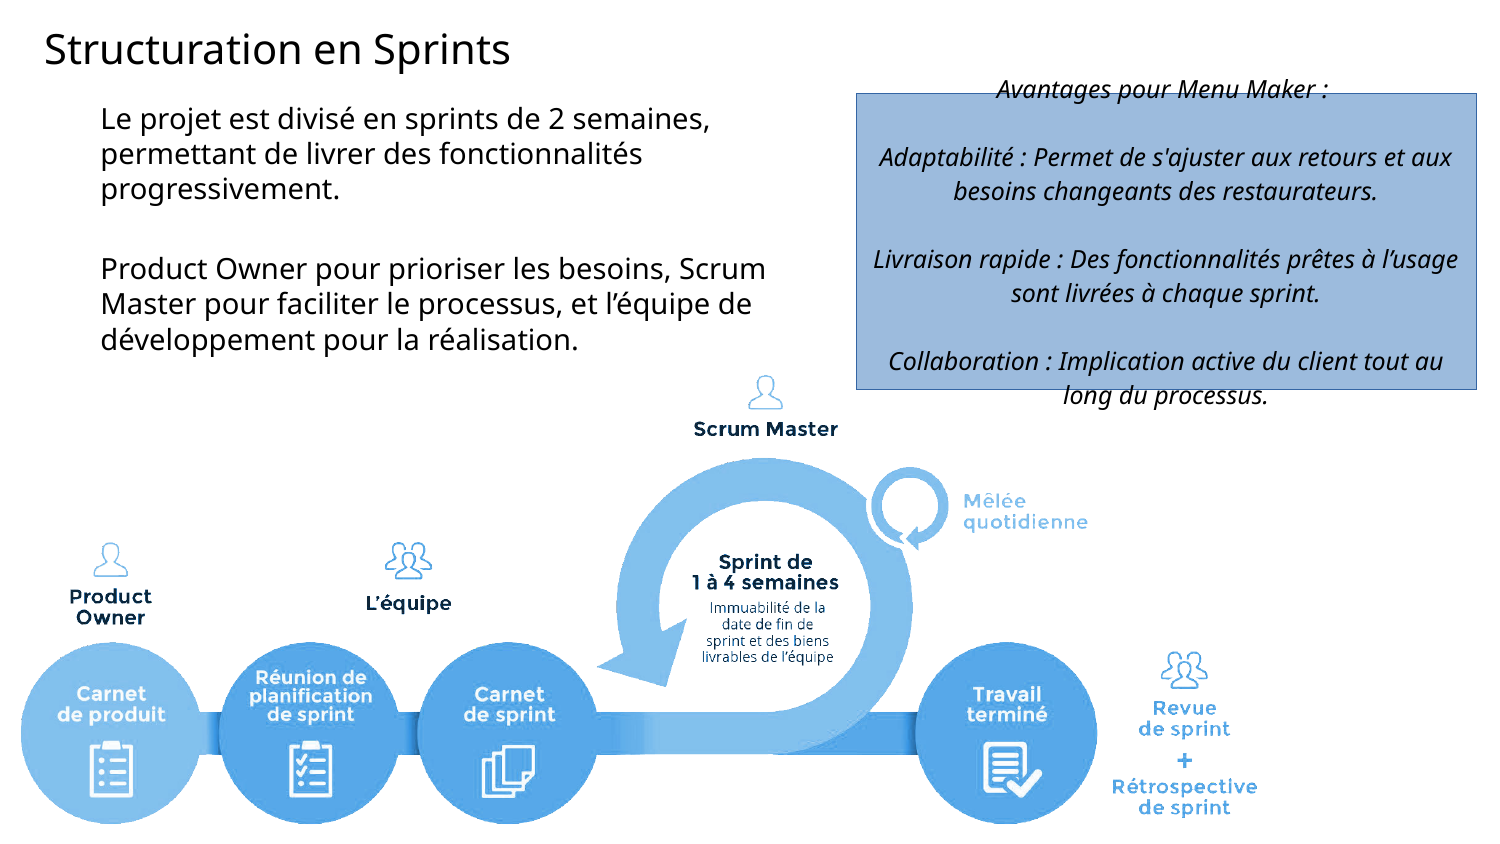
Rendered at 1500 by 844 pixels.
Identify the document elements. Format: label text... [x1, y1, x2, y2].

picture [10, 365, 1270, 834]
text_box Avantages pour Menu Maker : Adaptabilité : Permet de s'ajuster aux retours et aux besoins changeants des restaurateurs. Livraison rapide : Des fonctionnalités prêtes à l’usage sont livrées à chaque sprint. Collaboration : Implication active du client tout au long du processus. [856, 93, 1477, 390]
picture [1181, 392, 1189, 402]
list Le projet est divisé en sprints de 2 semaines, permettant de livrer des fonctionnalités progressivement. Product Owner pour prioriser les besoins, Scrum Master pour faciliter le processus, et l’équipe de développement pour la réalisation. [29, 94, 856, 365]
title Structuration en Sprints [29, 0, 1428, 94]
picture [1072, 392, 1080, 402]
